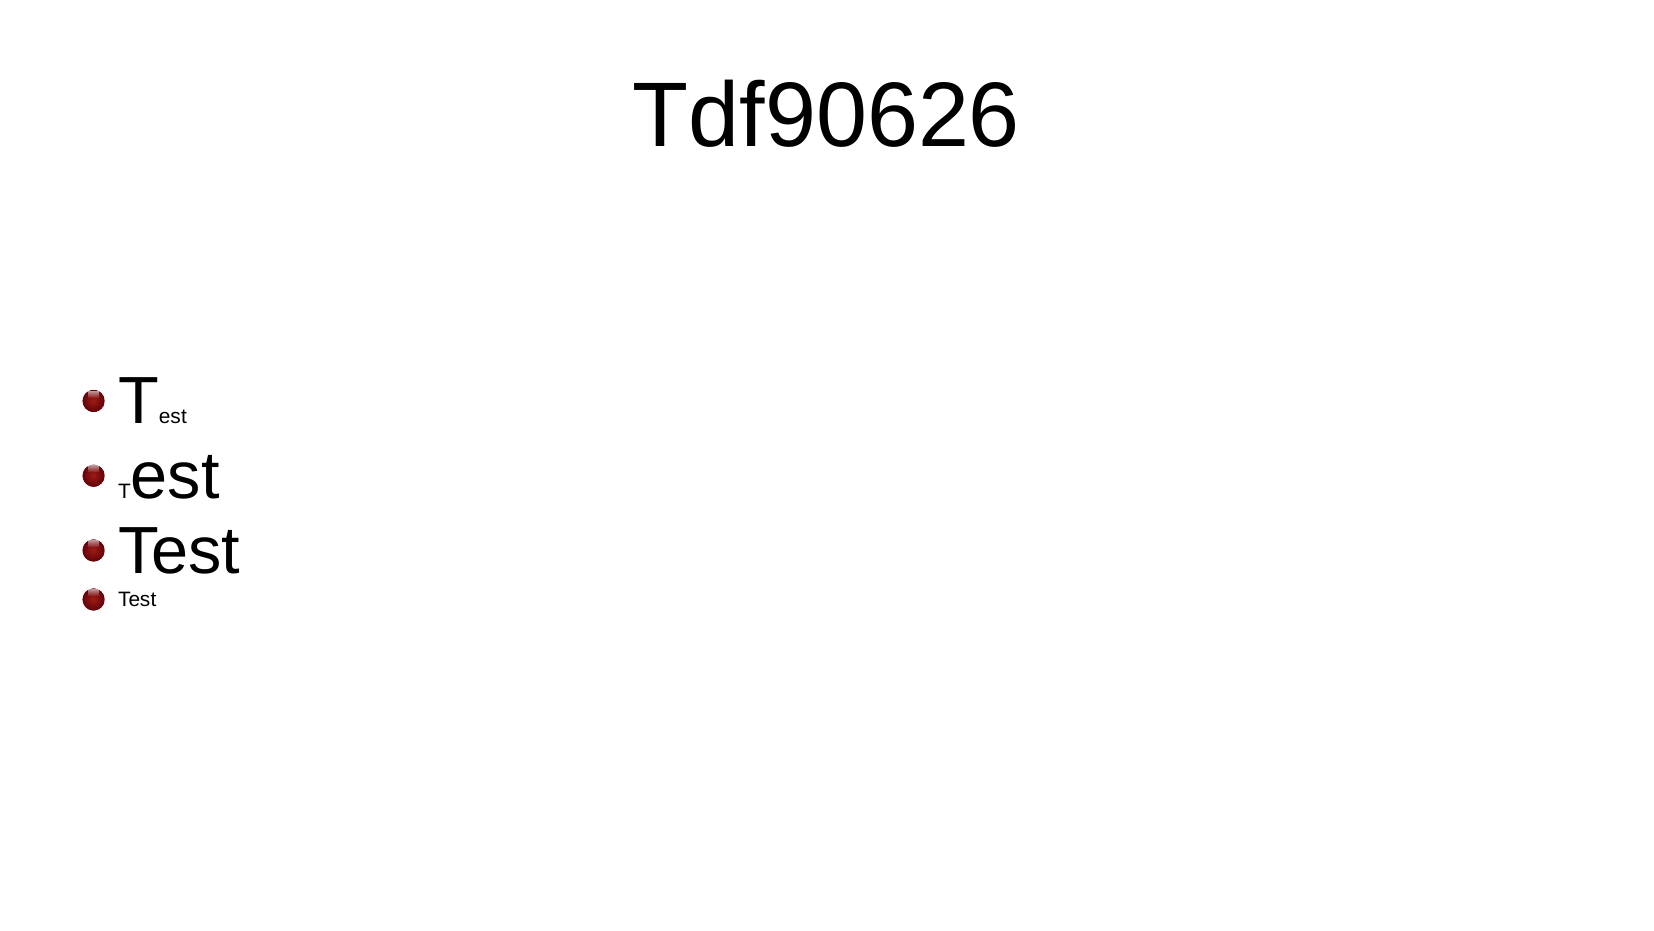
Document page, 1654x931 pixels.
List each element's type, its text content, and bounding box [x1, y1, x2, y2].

title Tdf90626 [82, 37, 1571, 193]
subtitle Test Test Test Test [82, 217, 1571, 758]
